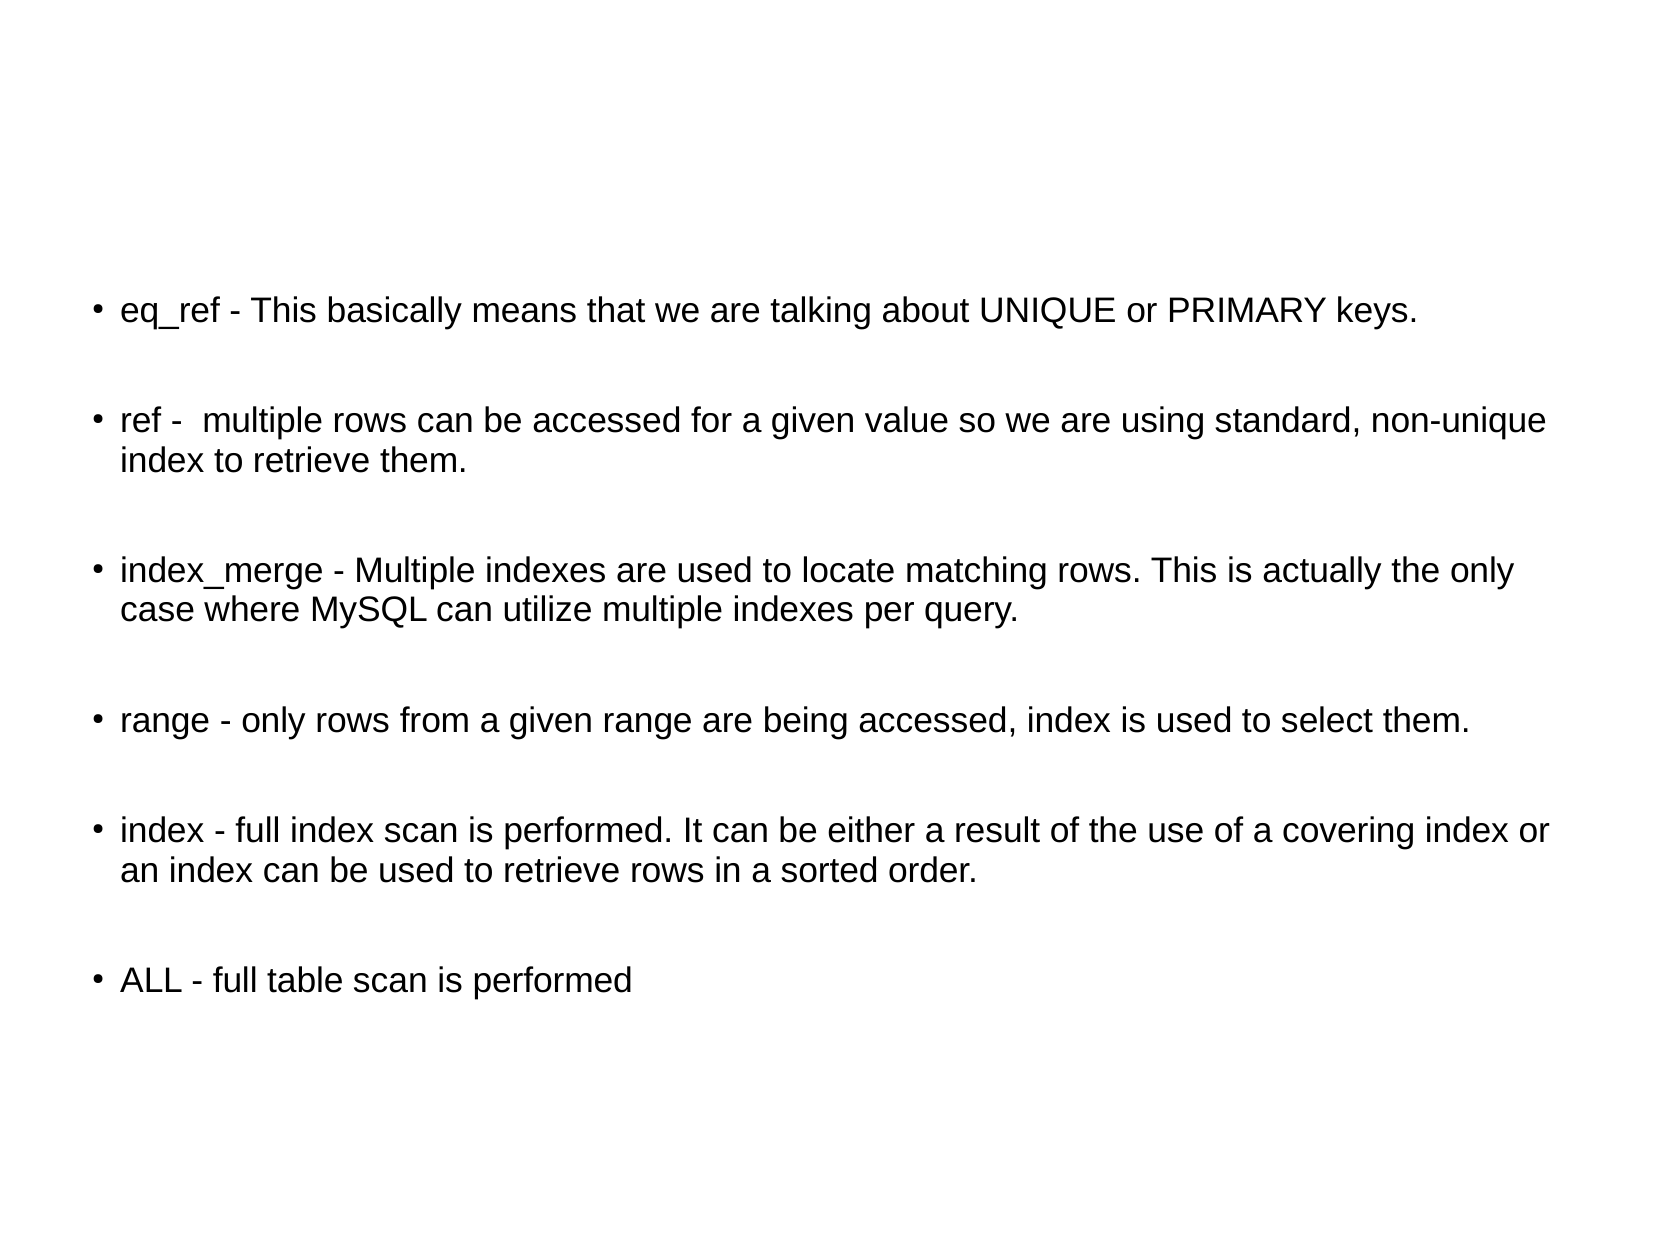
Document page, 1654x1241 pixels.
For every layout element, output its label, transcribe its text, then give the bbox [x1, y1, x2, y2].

list eq_ref - This basically means that we are talking about UNIQUE or PRIMARY keys. ref - multiple rows can be accessed for a given value so we are using standard, non-unique index to retrieve them. index_merge - Multiple indexes are used to locate matching rows. This is actually the only case where MySQL can utilize multiple indexes per query. range - only rows from a given range are being accessed, index is used to select them. index - full index scan is performed. It can be either a result of the use of a covering index or an index can be used to retrieve rows in a sorted order. ALL - full table scan is performed [82, 290, 1571, 1010]
